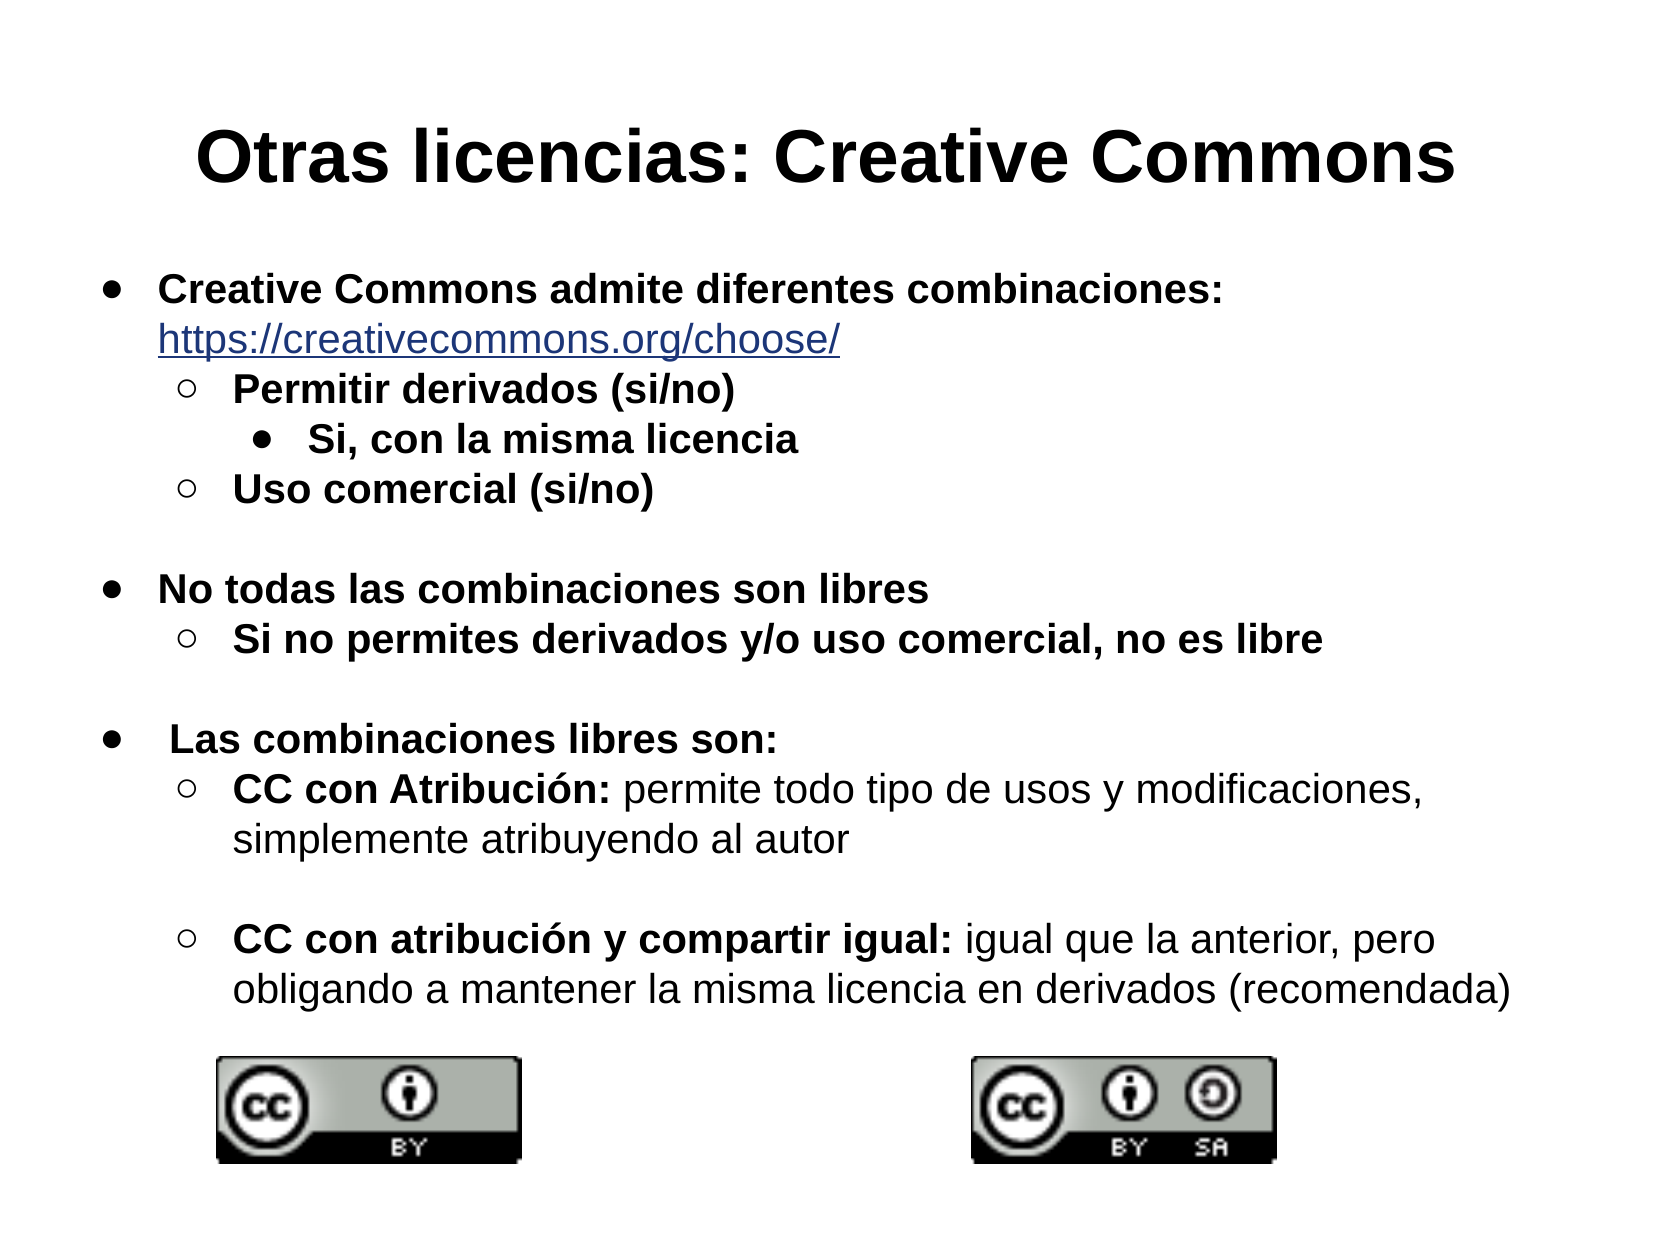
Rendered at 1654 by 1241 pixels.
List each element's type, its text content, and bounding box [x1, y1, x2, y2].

picture [216, 1056, 522, 1164]
text_box Creative Commons admite diferentes combinaciones: https://creativecommons.org/choose/ Permitir derivados (si/no) Si, con la misma licencia Uso comercial (si/no) No todas las combinaciones son libres Si no permites derivados y/o uso comercial, no es libre Las combinaciones libres son: CC con Atribución: permite todo tipo de usos y modificaciones, simplemente atribuyendo al autor CC con atribución y compartir igual: igual que la anterior, pero obligando a mantener la misma licencia en derivados (recomendada) [82, 261, 1571, 1111]
text_box Otras licencias: Creative Commons [82, 49, 1571, 257]
picture [971, 1056, 1277, 1164]
